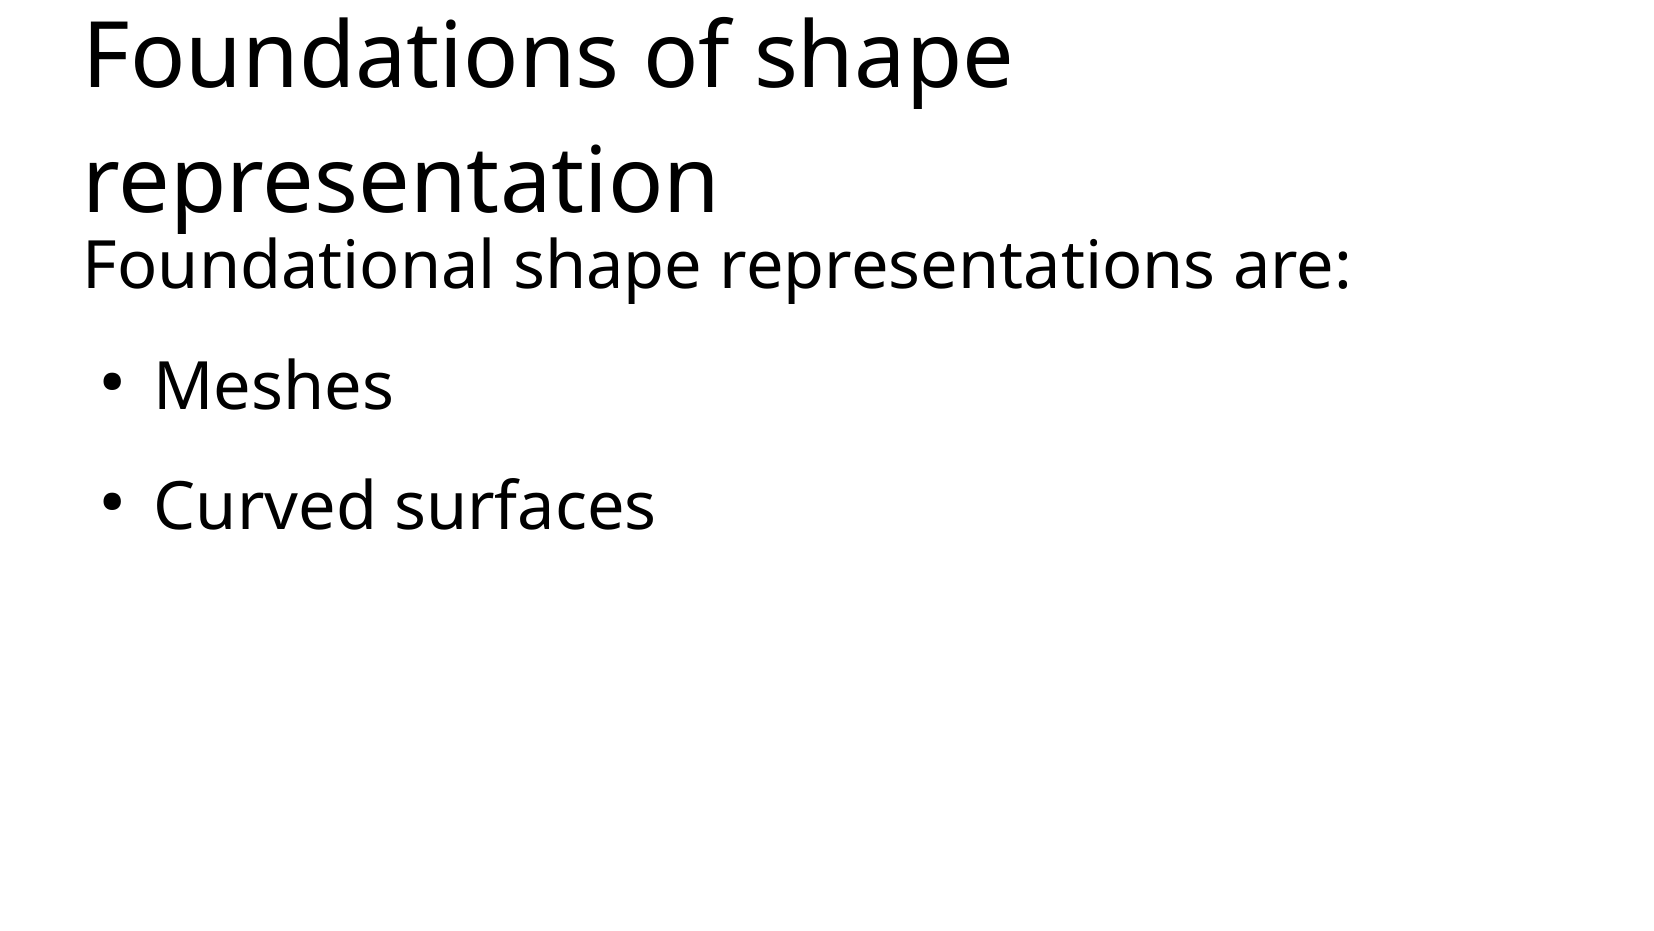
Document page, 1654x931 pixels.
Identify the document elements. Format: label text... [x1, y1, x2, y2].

list Foundational shape representations are: Meshes Curved surfaces [82, 217, 1571, 758]
title Foundations of shape representation [82, 37, 1571, 193]
